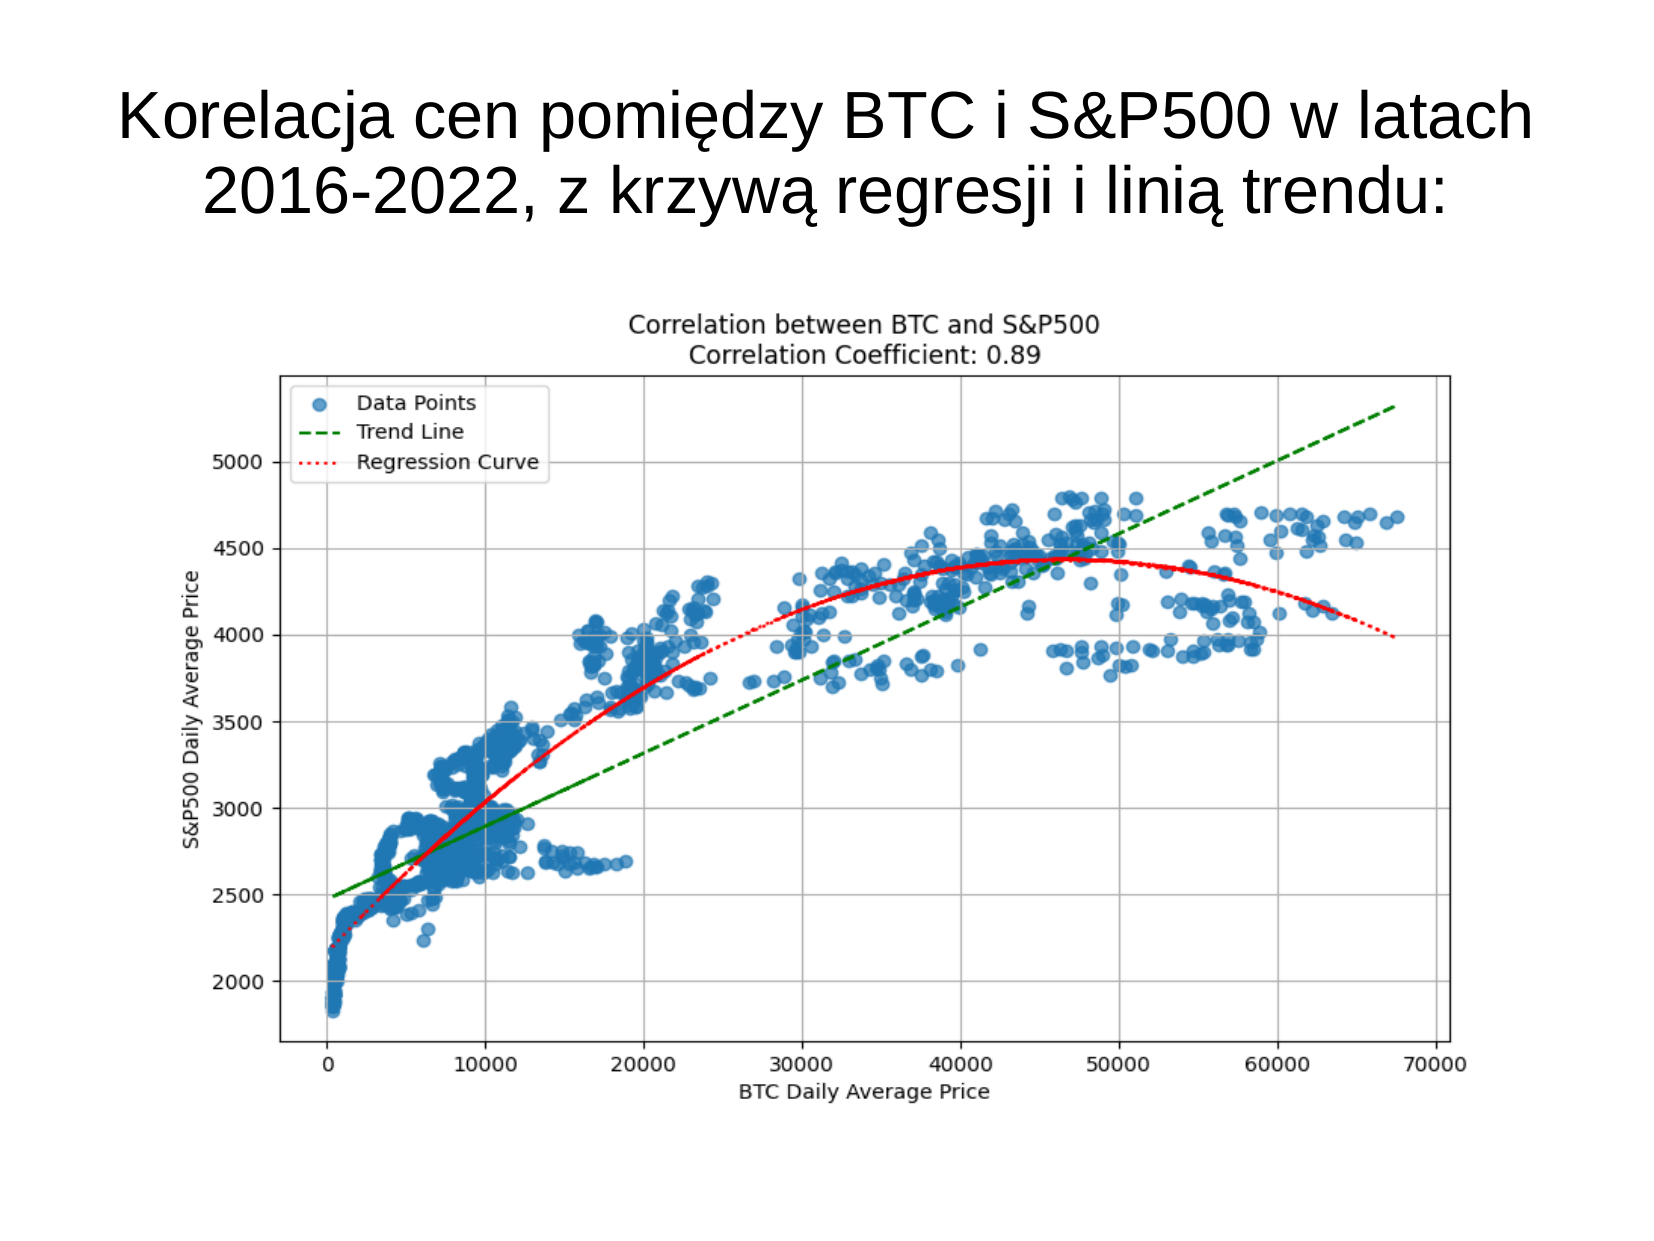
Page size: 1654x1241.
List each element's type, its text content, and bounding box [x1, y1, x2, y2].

title Korelacja cen pomiędzy BTC i S&P500 w latach 2016-2022, z krzywą regresji i linią trendu: [82, 49, 1571, 257]
picture [153, 292, 1489, 1123]
